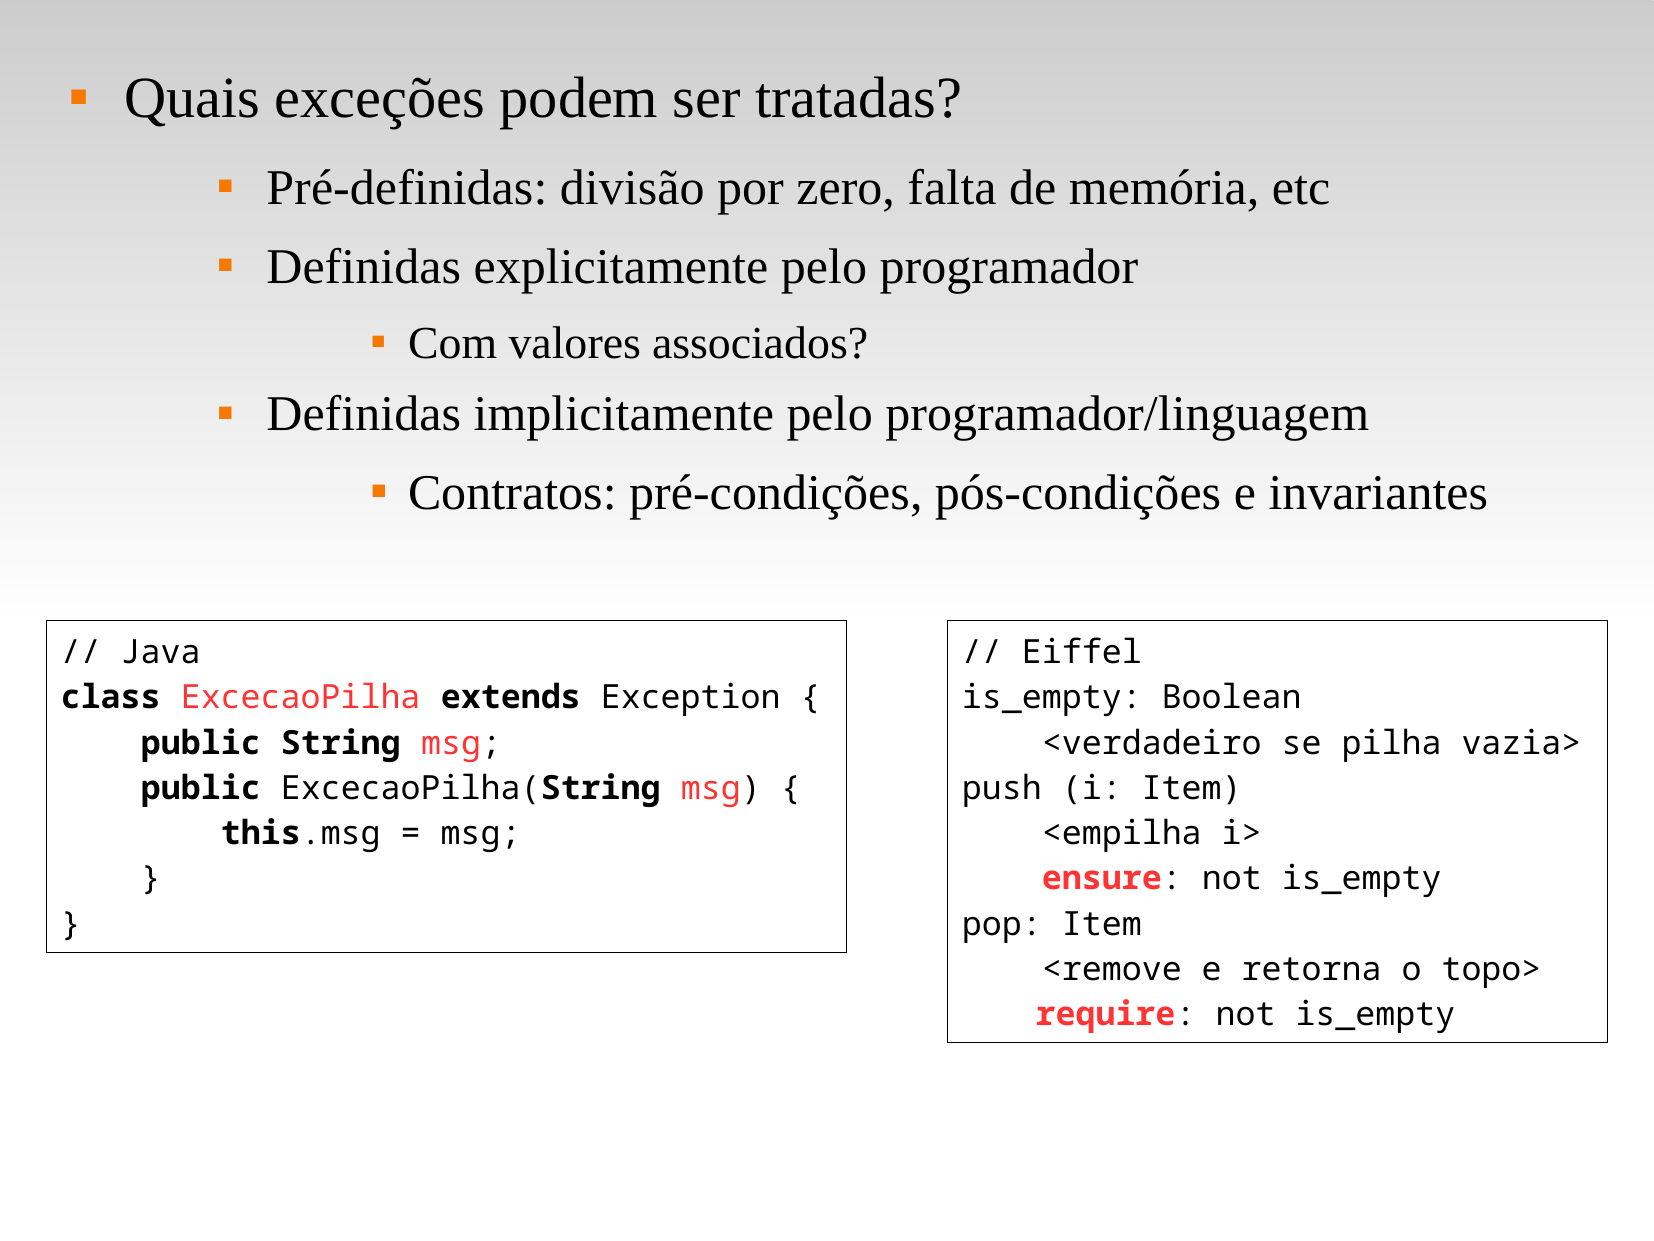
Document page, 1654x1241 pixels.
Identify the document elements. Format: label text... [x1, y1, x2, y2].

text_box // Java class ExcecaoPilha extends Exception { public String msg; public ExcecaoPilha(String msg) { this.msg = msg; } } [46, 620, 847, 911]
list Quais exceções podem ser tratadas? Pré-definidas: divisão por zero, falta de memória, etc Definidas explicitamente pelo programador Com valores associados? Definidas implicitamente pelo programador/linguagem Contratos: pré-condições, pós-condições e invariantes [0, 65, 1576, 885]
text_box // Eiffel is_empty: Boolean <verdadeiro se pilha vazia> push (i: Item) <empilha i> ensure: not is_empty pop: Item <remove e retorna o topo> require: not is_empty [947, 620, 1608, 987]
